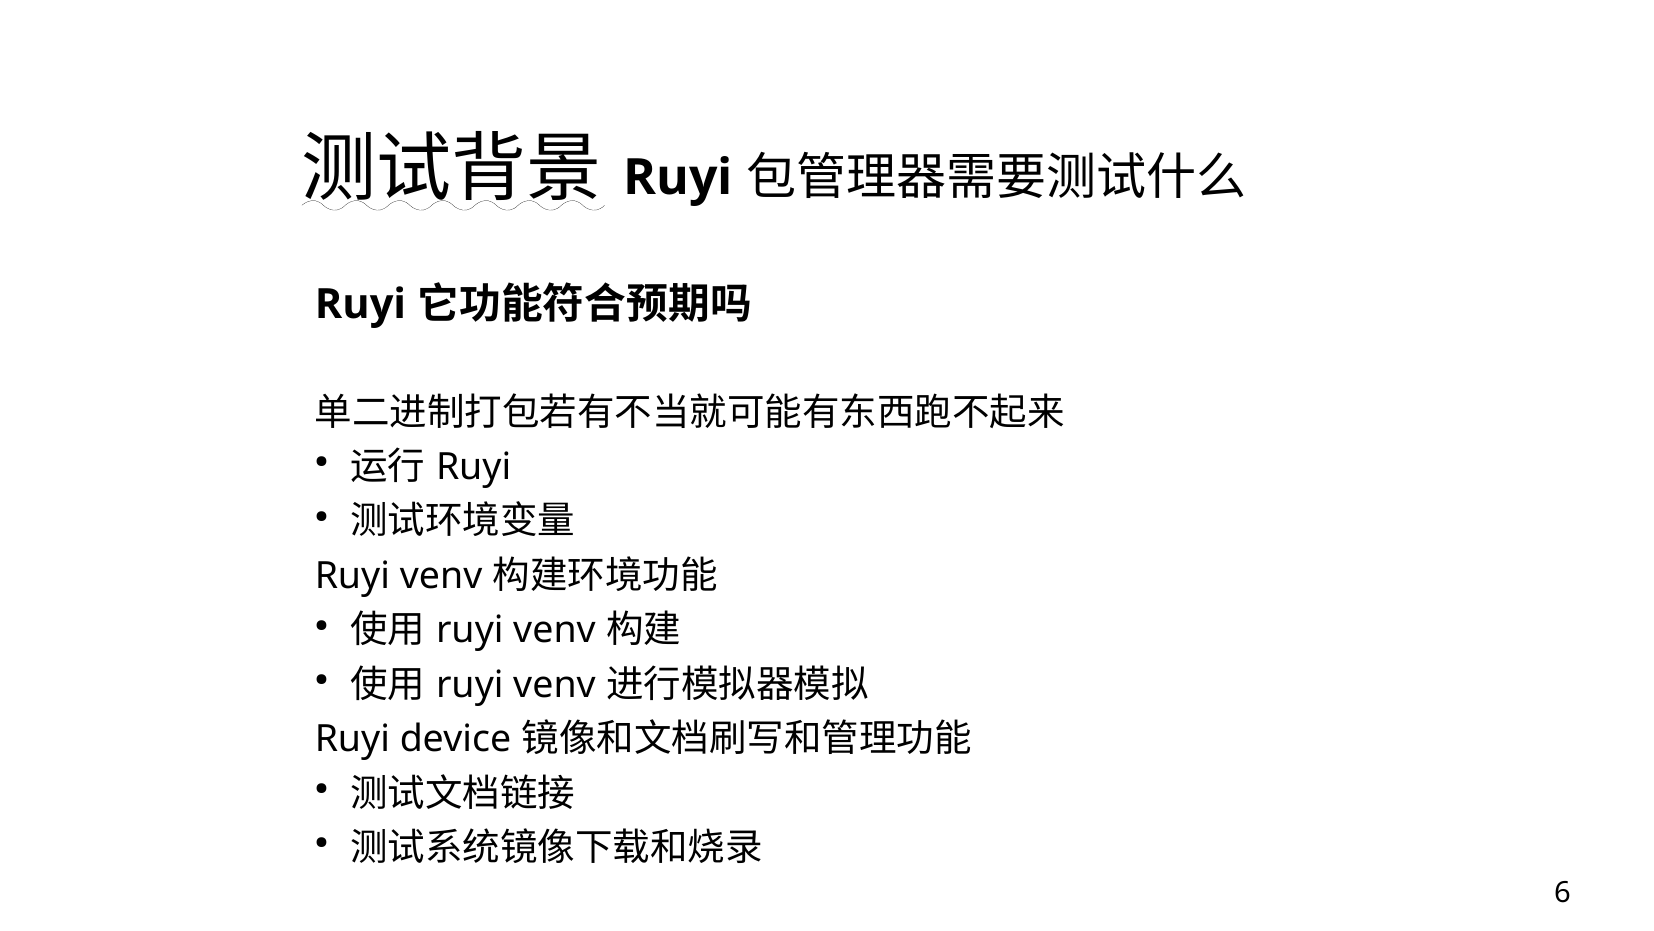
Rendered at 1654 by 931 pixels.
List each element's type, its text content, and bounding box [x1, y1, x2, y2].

title 测试背景Ruyi包管理器需要测试什么 [76, 76, 1654, 233]
text_box Ruyi它功能符合预期吗 单二进制打包若有不当就可能有东西跑不起来 运行Ruyi 测试环境变量 Ruyi venv构建环境功能 使用ruyi venv构建 使用ruyi venv进行模拟器模拟 Ruyi device镜像和文档刷写和管理功能 测试文档链接 测试系统镜像下载和烧录 [300, 262, 1201, 888]
